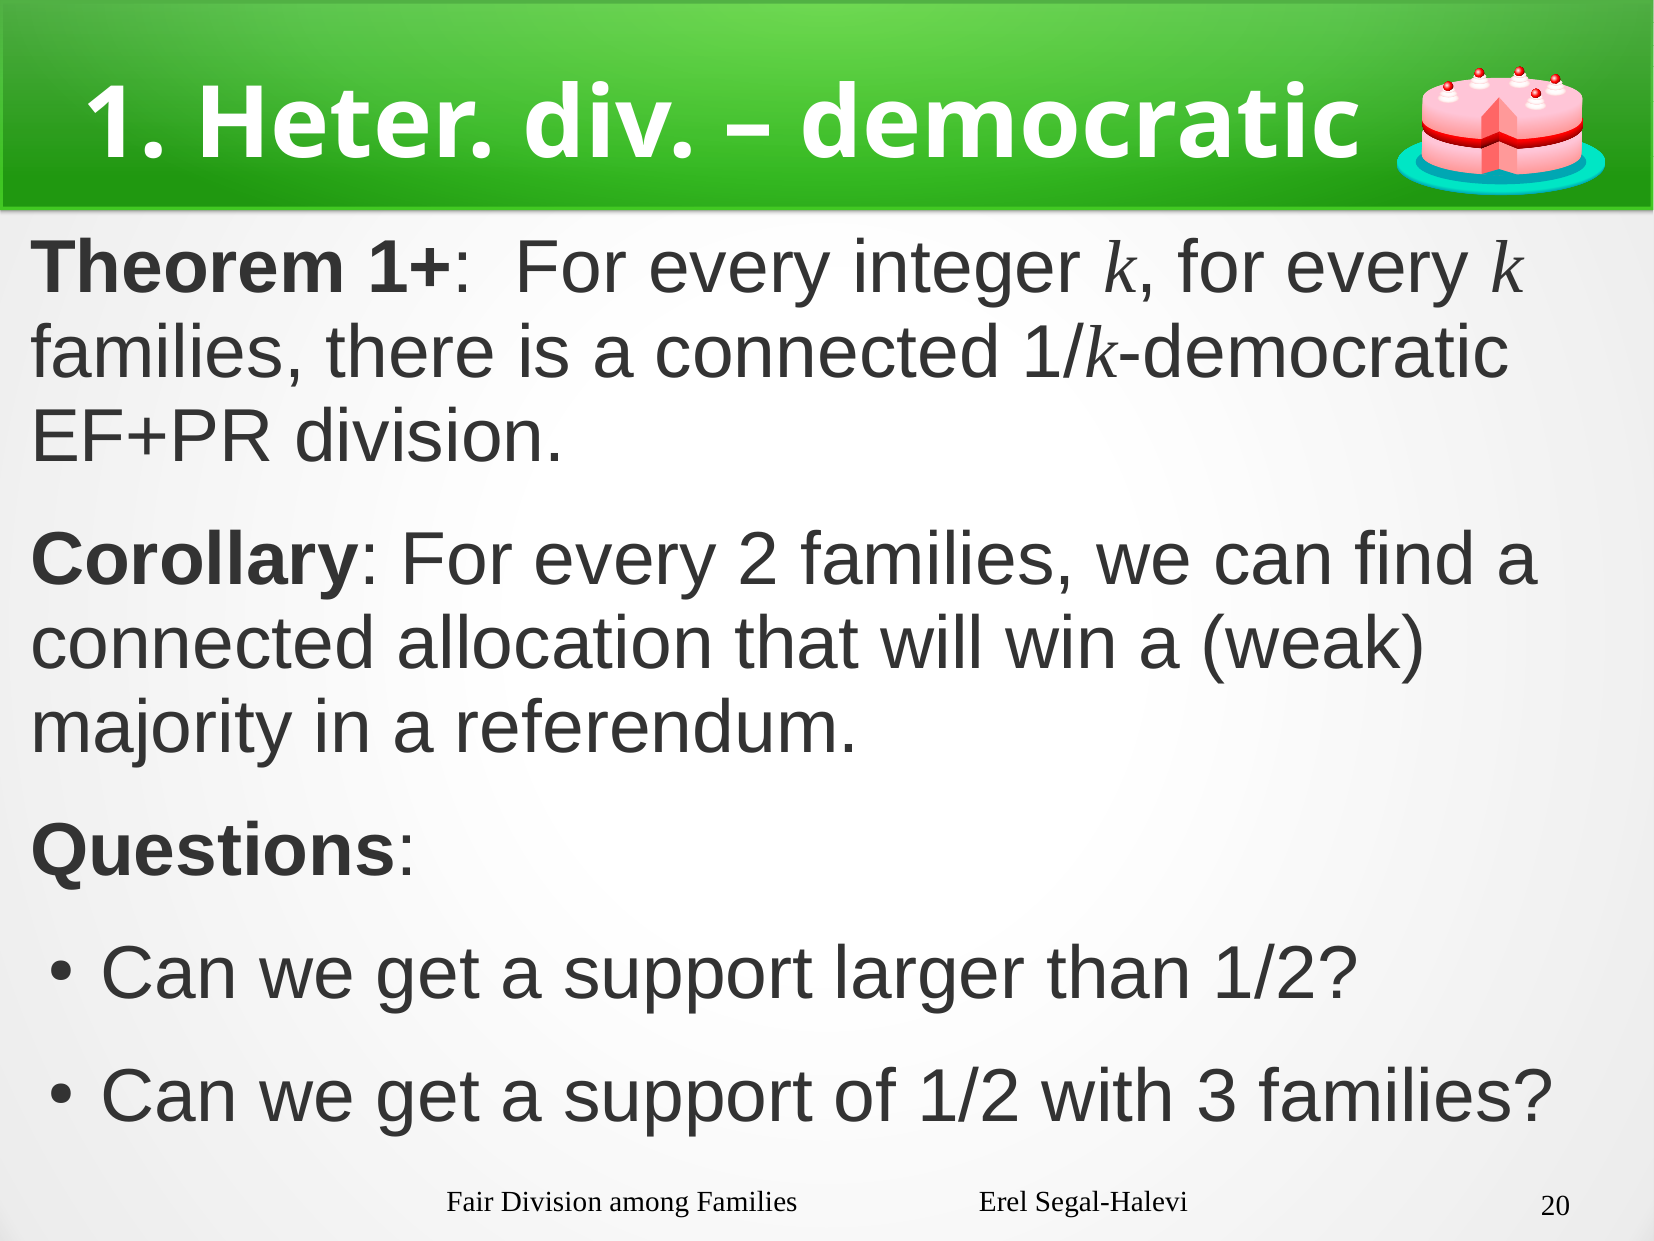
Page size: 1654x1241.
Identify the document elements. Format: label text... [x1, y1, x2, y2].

picture [1397, 66, 1606, 196]
list Theorem 1+: For every integer k, for every k families, there is a connected 1/k-democratic EF+PR division. Corollary: For every 2 families, we can find a connected allocation that will win a (weak) majority in a referendum. Questions: Can we get a support larger than 1/2? Can we get a support of 1/2 with 3 families? [30, 225, 1636, 1096]
title 1. Heter. div. – democratic [82, 0, 1381, 255]
